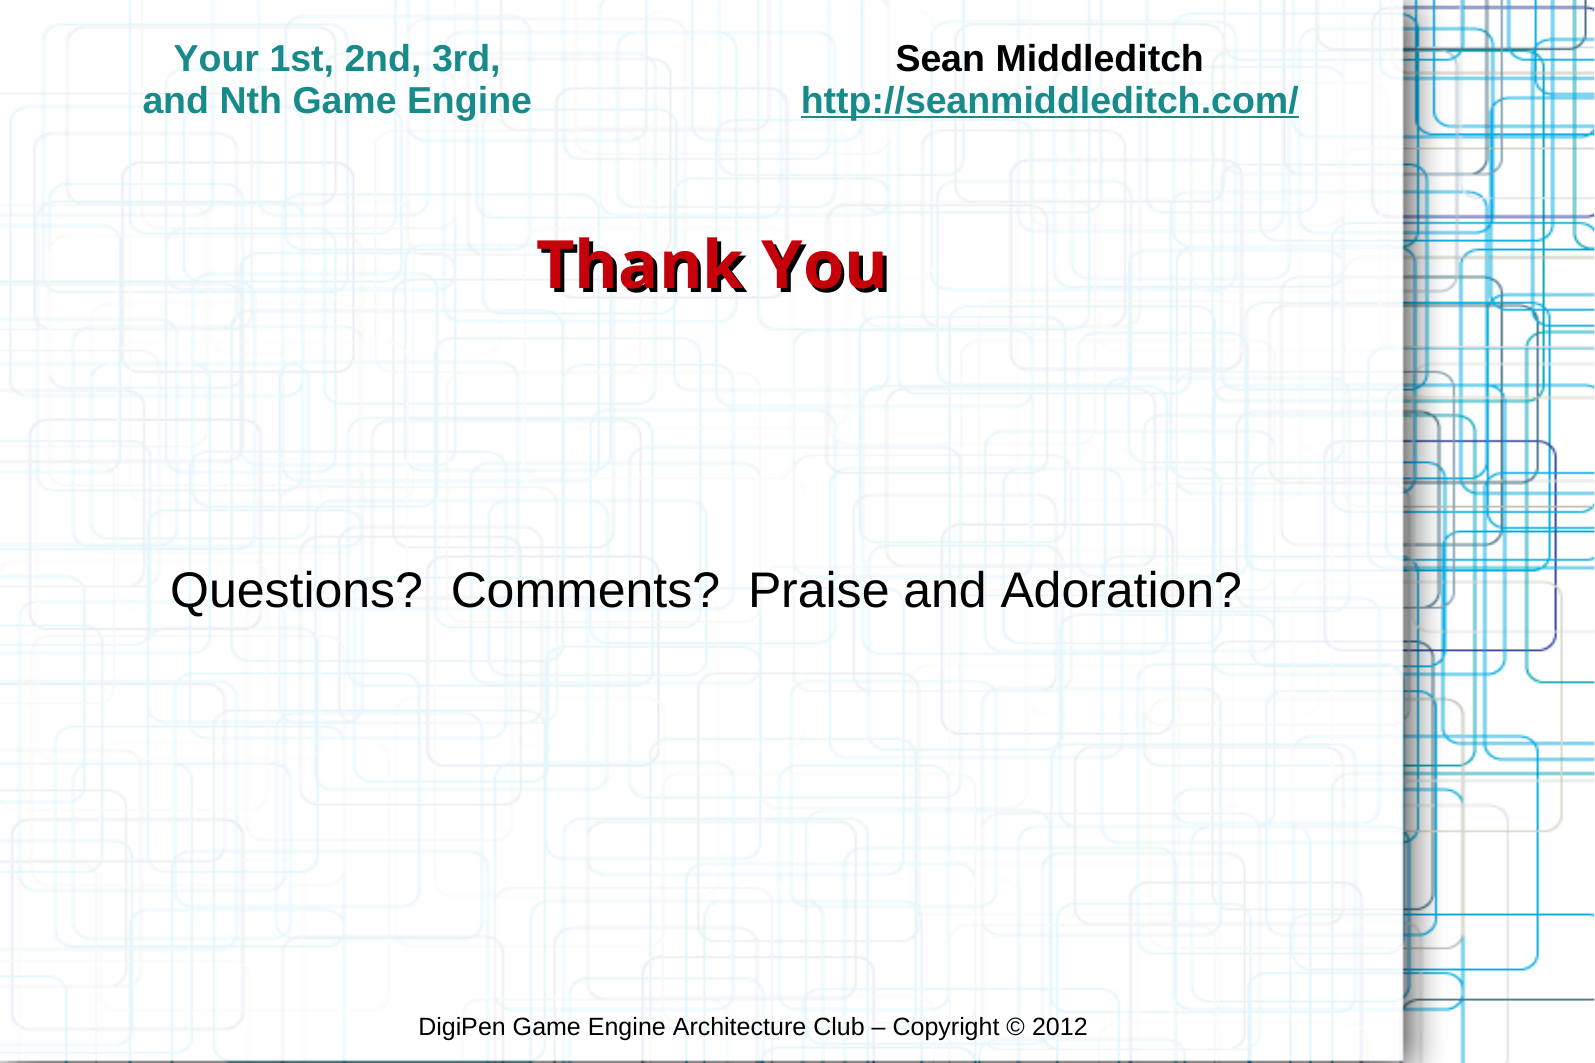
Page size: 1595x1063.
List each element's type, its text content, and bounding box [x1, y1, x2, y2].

list Your 1st, 2nd, 3rd, and Nth Game Engine [75, 37, 601, 151]
list Questions? Comments? Praise and Adoration? [63, 562, 1351, 676]
list DigiPen Game Engine Architecture Club – Copyright © 2012 [75, 1012, 1363, 1051]
picture [0, 0, 1595, 1063]
list Sean Middleditch http://seanmiddleditch.com/ [787, 37, 1313, 151]
title Thank You [75, 225, 1351, 301]
